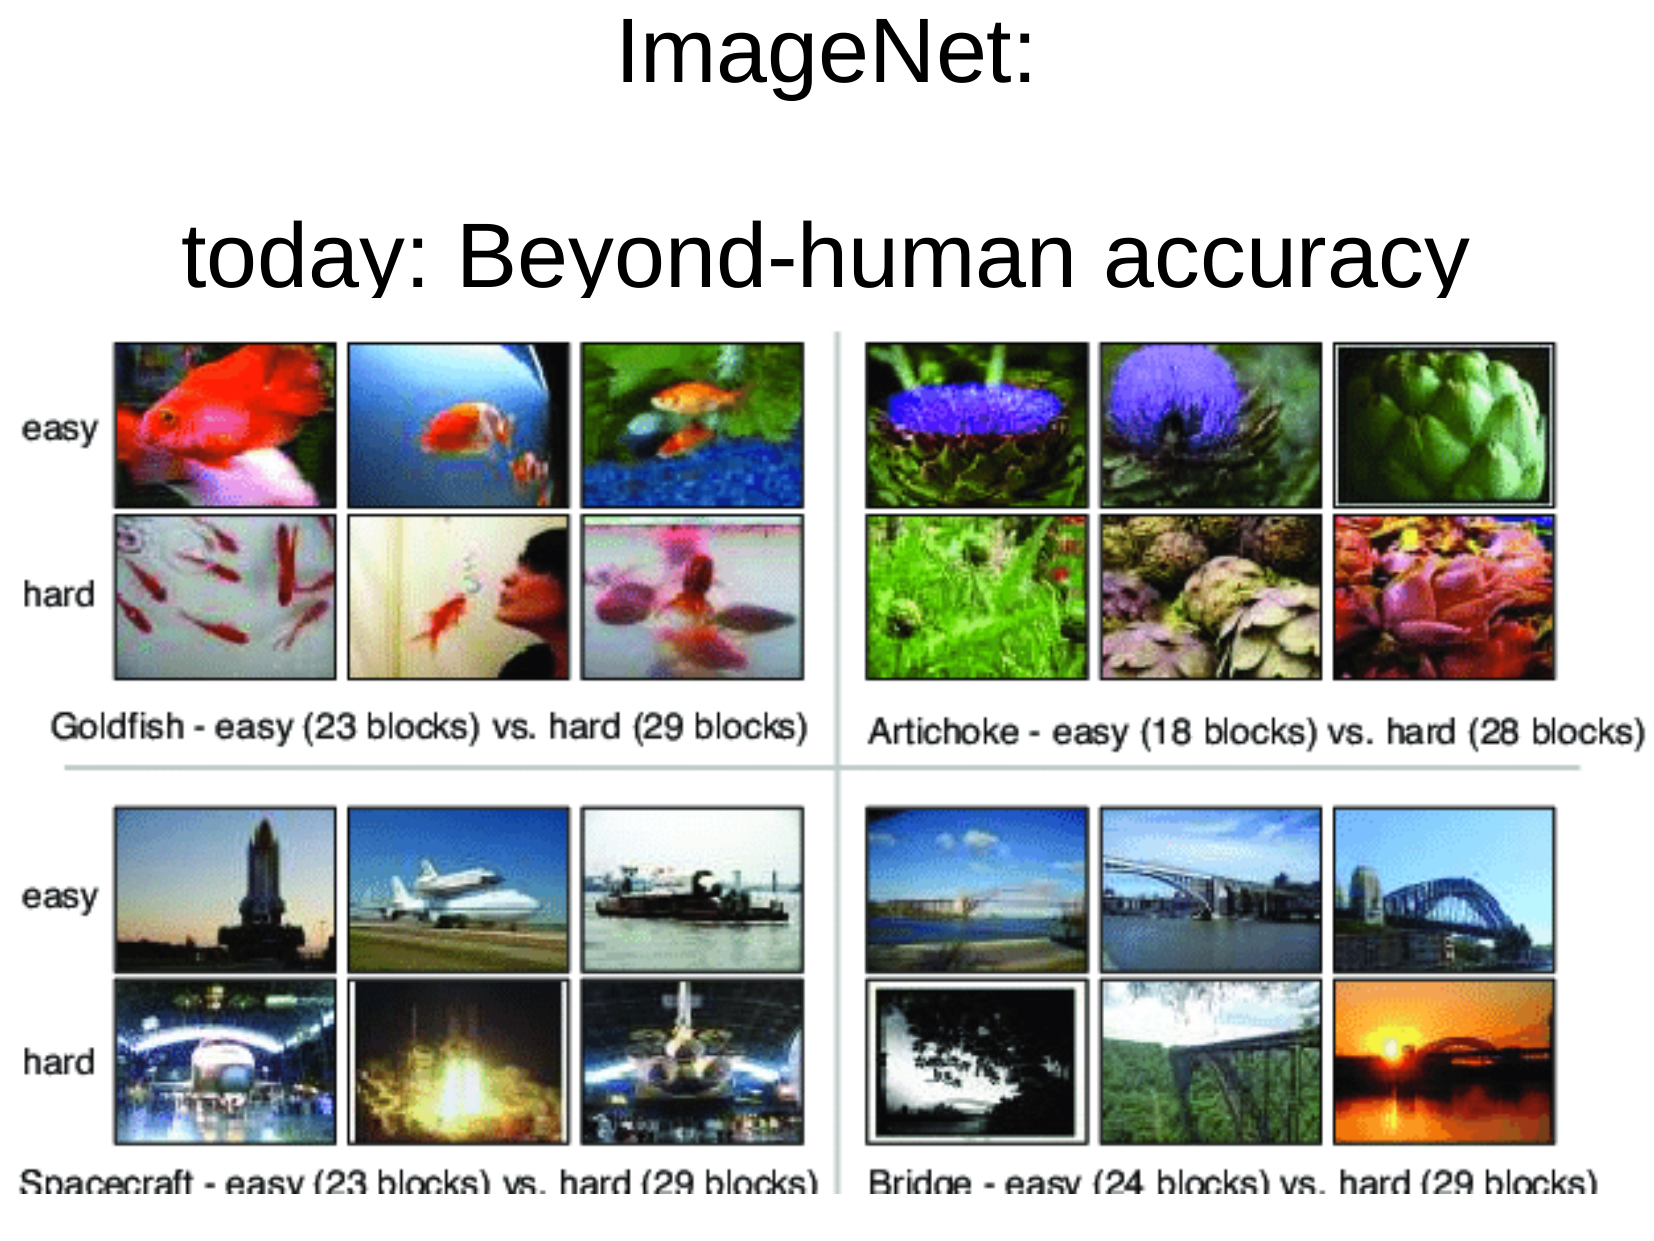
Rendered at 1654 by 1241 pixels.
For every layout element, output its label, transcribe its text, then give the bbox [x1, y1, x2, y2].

title ImageNet: today: Beyond-human accuracy [82, 0, 1571, 298]
picture [0, 298, 1654, 1194]
